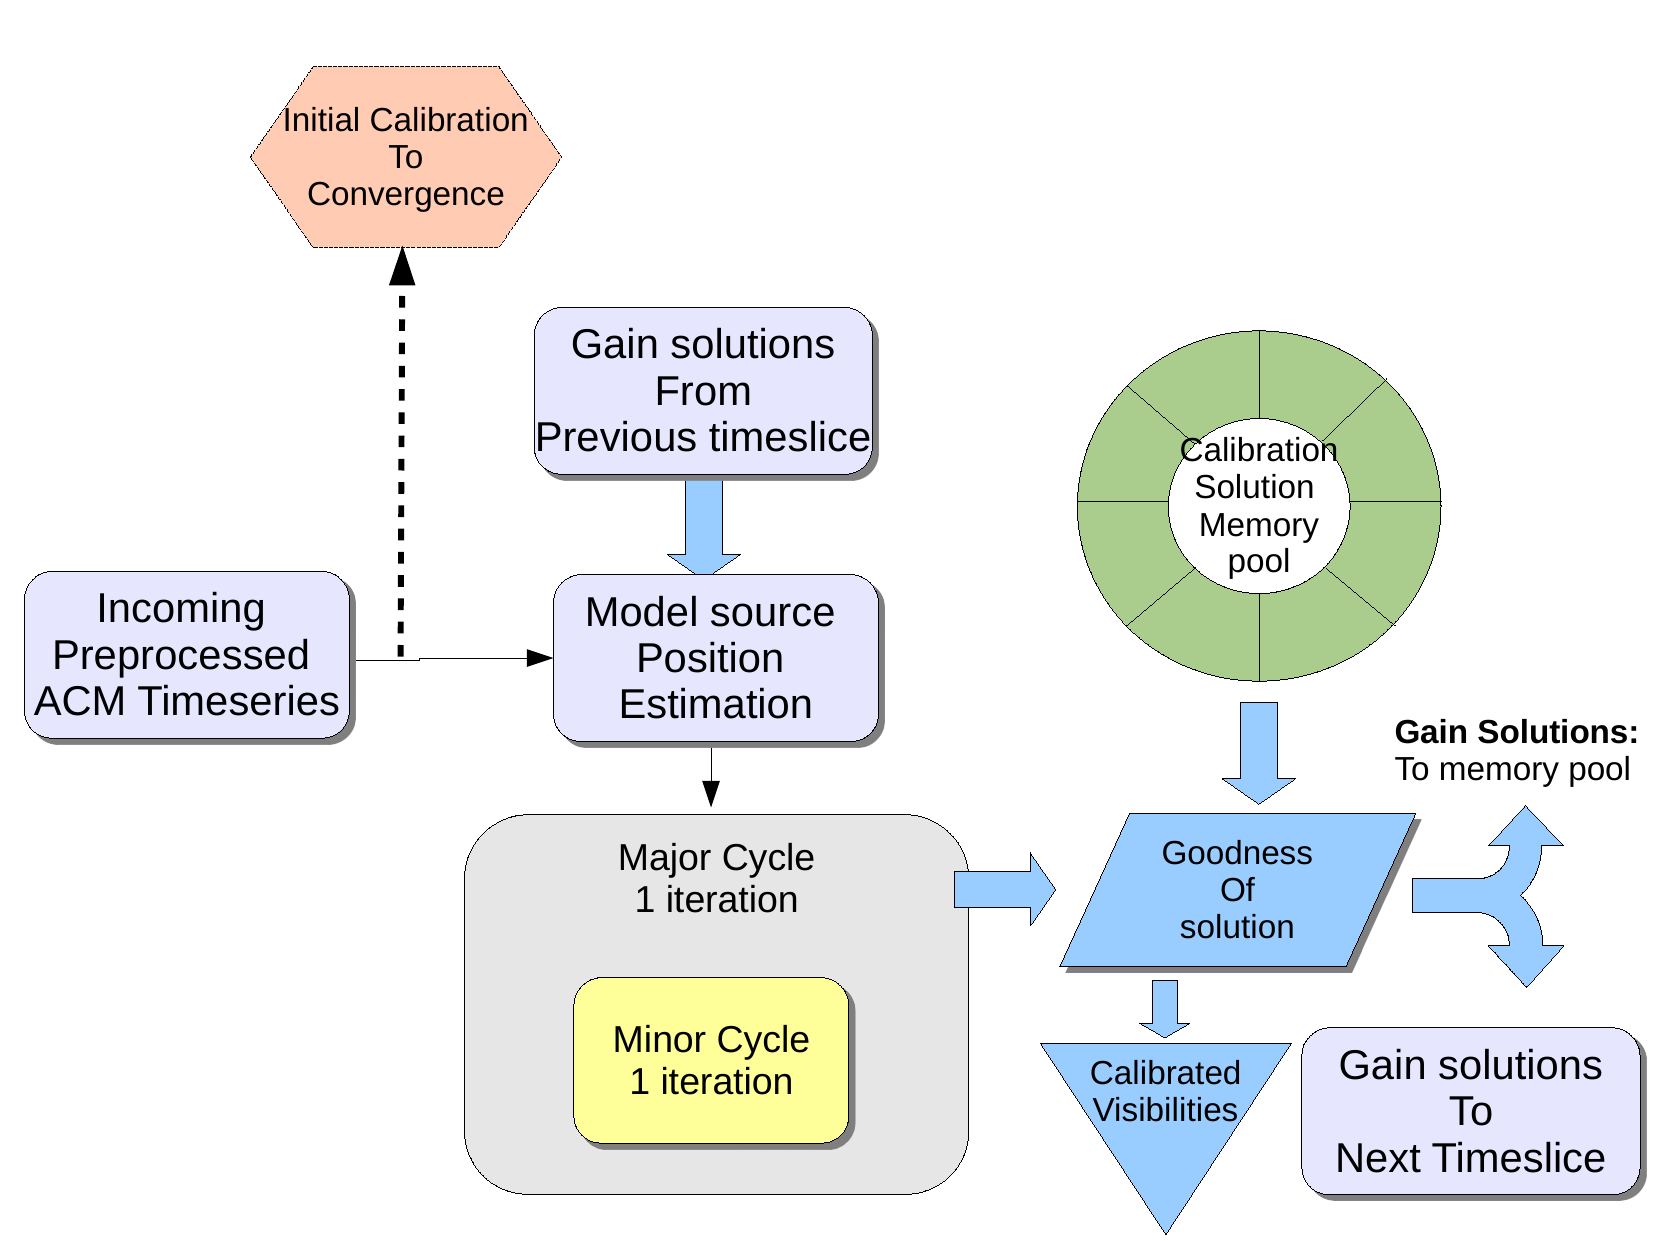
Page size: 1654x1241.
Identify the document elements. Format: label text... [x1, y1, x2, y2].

text_box Gain Solutions: To memory pool [1379, 706, 1654, 796]
text_box Calibration Solution Memory pool [1077, 330, 1259, 501]
text_box Incoming Preprocessed ACM Timeseries [24, 571, 350, 739]
text_box [1222, 702, 1296, 805]
text_box [954, 852, 1056, 926]
text_box Initial Calibration To Convergence [250, 66, 562, 248]
text_box Gain solutions From Previous timeslice [534, 307, 873, 475]
text_box Minor Cycle 1 iteration [573, 977, 849, 1144]
text_box [1139, 980, 1190, 1038]
text_box Calibration Solution Memory pool [1077, 502, 1259, 682]
text_box Gain solutions To Next Timeslice [1301, 1027, 1641, 1195]
text_box Calibration Solution Memory pool [1260, 330, 1442, 682]
text_box Model source Position Estimation [553, 574, 879, 742]
text_box Calibrated Visibilities [1040, 1043, 1292, 1235]
text_box Major Cycle 1 iteration [464, 814, 969, 1195]
text_box [1412, 805, 1564, 988]
text_box Goodness Of solution [1059, 813, 1416, 967]
text_box [667, 478, 741, 574]
